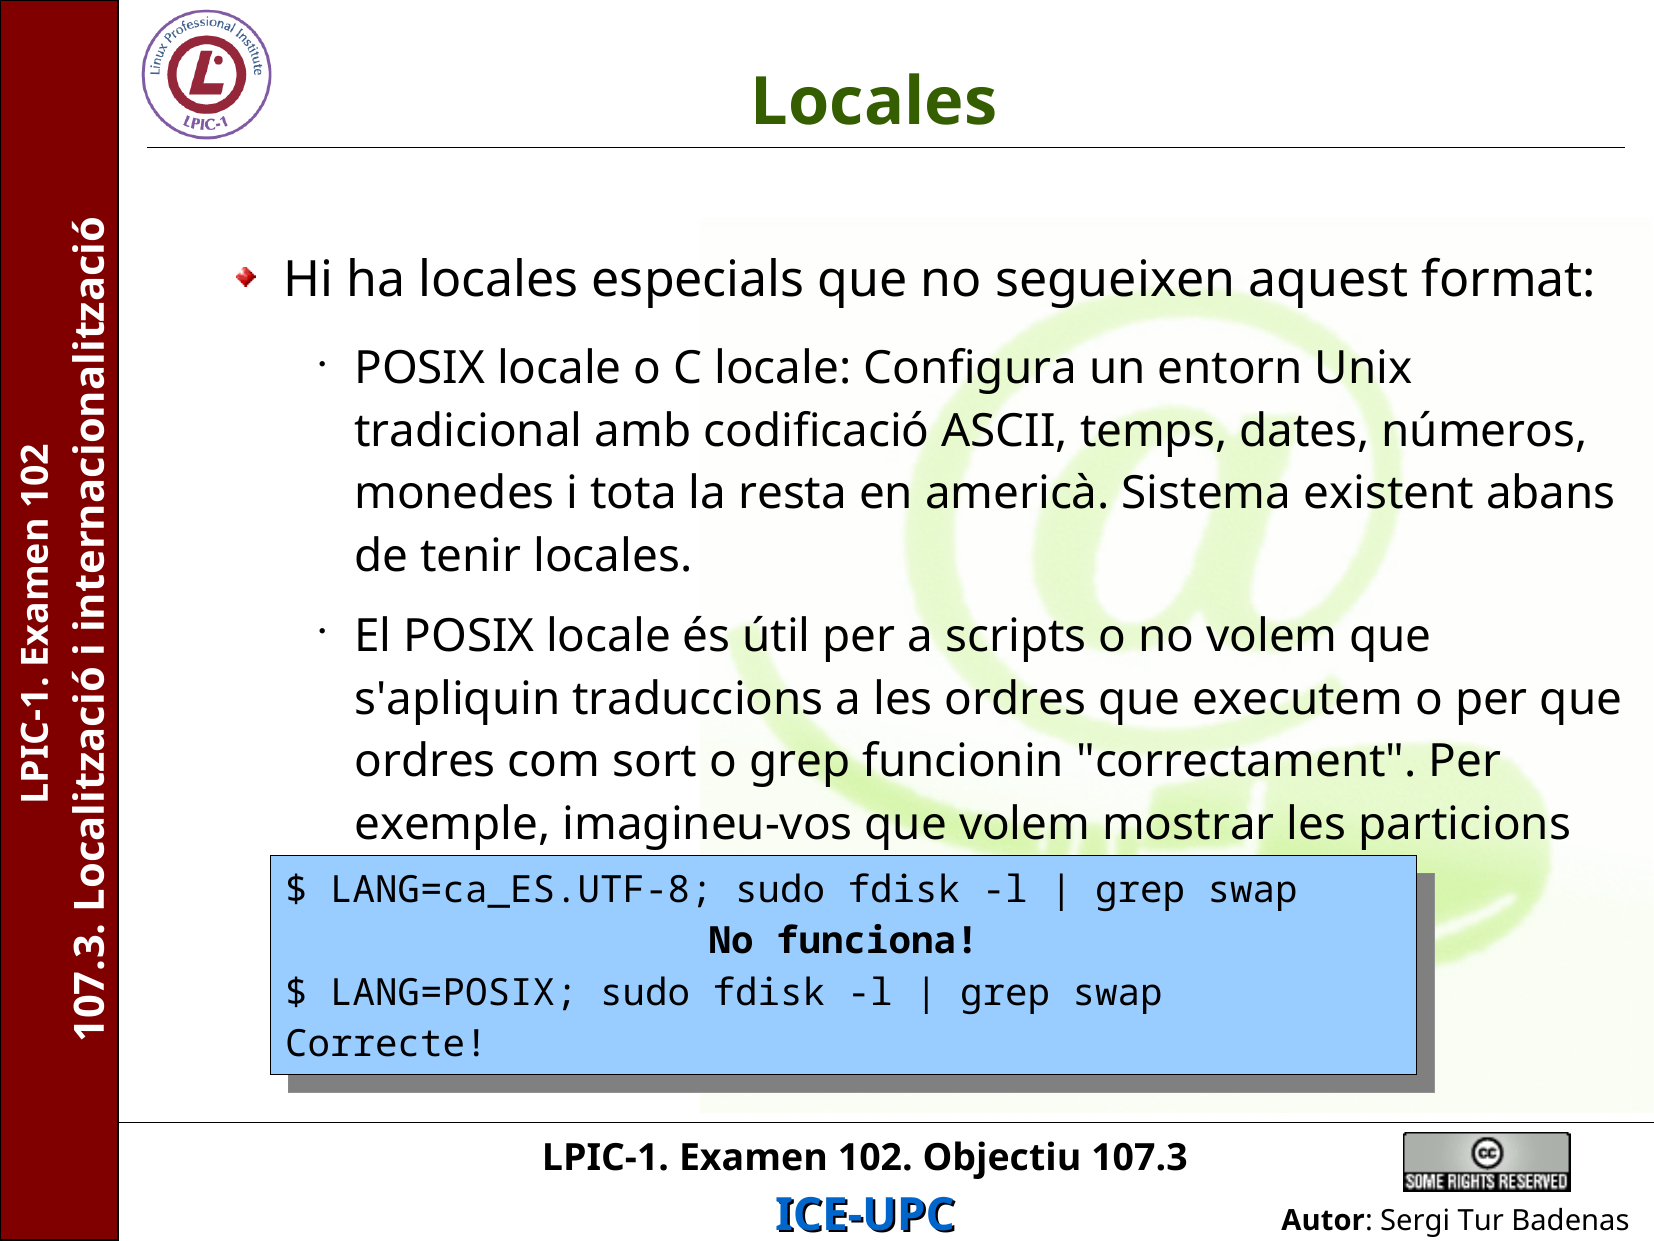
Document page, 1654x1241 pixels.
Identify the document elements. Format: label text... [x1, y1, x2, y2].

text_box $ LANG=ca_ES.UTF-8; sudo fdisk -l | grep swap No funciona! $ LANG=POSIX; sudo fdisk -l | grep swap Correcte! [270, 855, 1417, 1035]
picture [1403, 1132, 1571, 1192]
list Hi ha locales especials que no segueixen aquest format: POSIX locale o C locale: Configura un entorn Unix tradicional amb codificació ASCII, temps, dates, números, monedes i tota la resta en americà. Sistema existent abans de tenir locales. El POSIX locale és útil per a scripts o no volem que s'apliquin traduccions a les ordres que executem o per que ordres com sort o grep funcionin "correctament". Per exemple, imagineu-vos que volem mostrar les particions swap amb fdisk. L'ordre: [141, 242, 1630, 1078]
picture [135, 5, 277, 55]
picture [700, 217, 1654, 1113]
title Locales [129, 55, 1619, 142]
